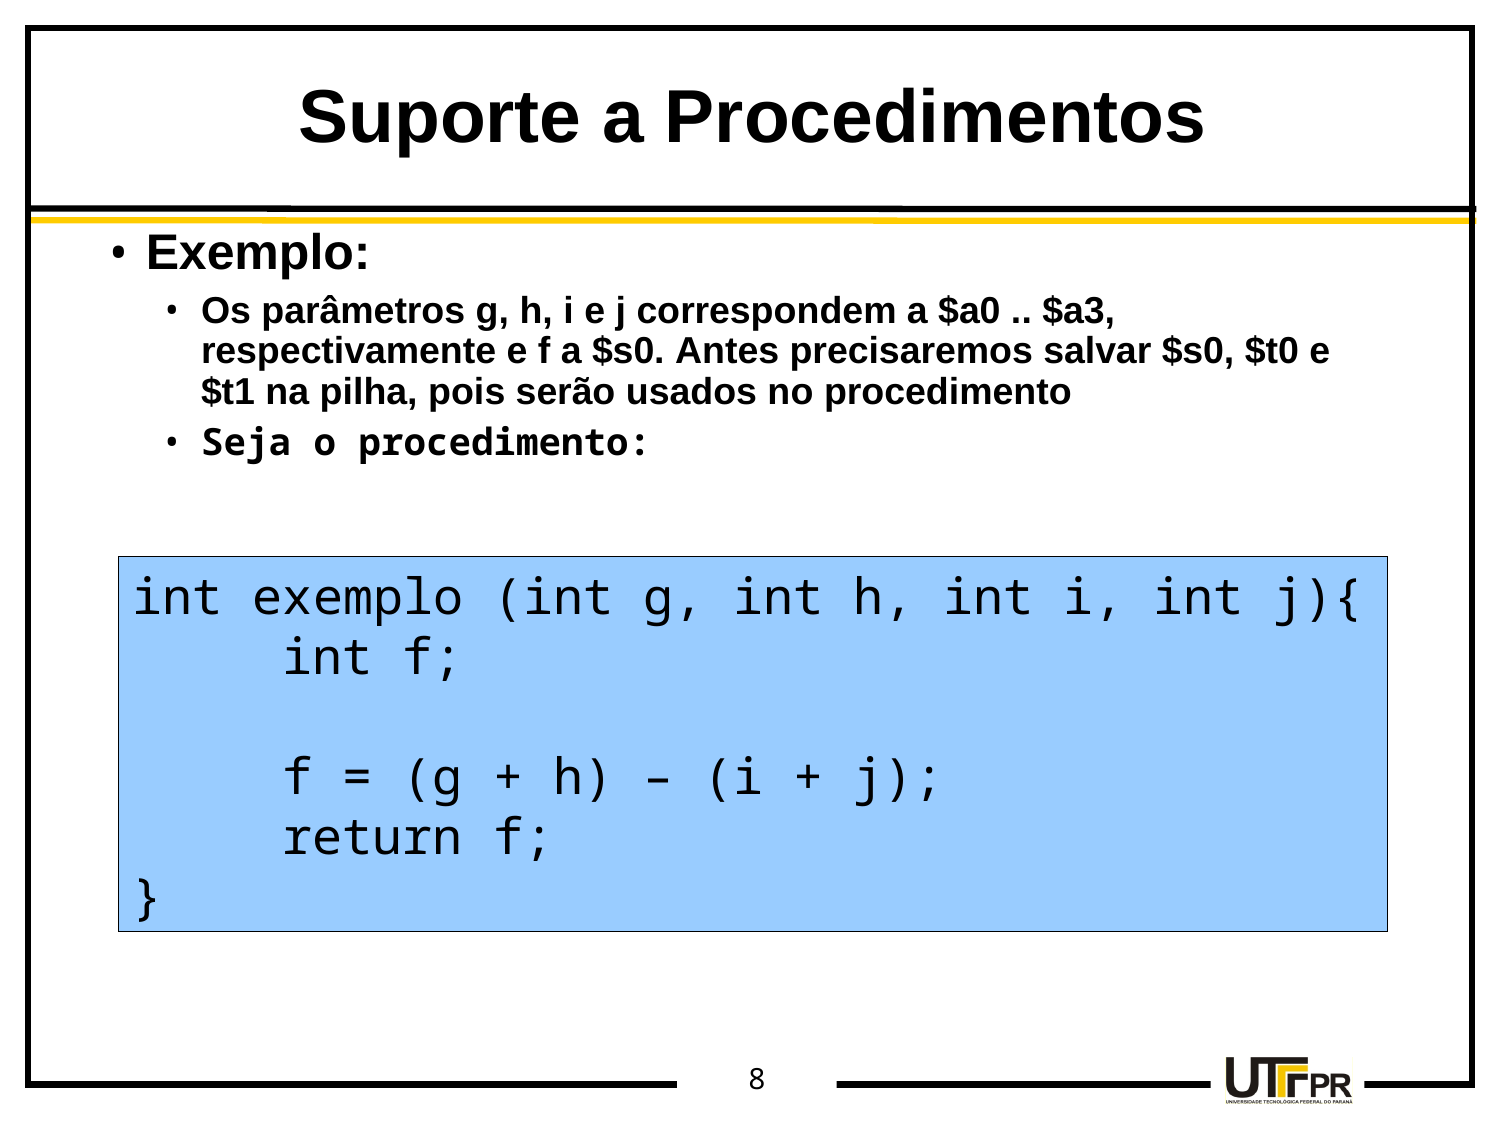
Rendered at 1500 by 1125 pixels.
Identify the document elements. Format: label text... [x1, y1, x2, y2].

text_box int exemplo (int g, int h, int i, int j){ int f; f = (g + h) – (i + j); return f; } [118, 556, 1388, 932]
title Suporte a Procedimentos [29, 29, 1477, 207]
list Exemplo: Os parâmetros g, h, i e j correspondem a $a0 .. $a3, respectivamente e f a $s0. Antes precisaremos salvar $s0, $t0 e $t1 na pilha, pois serão usados no procedimento Seja o procedimento: [94, 219, 1406, 1031]
title [37, 24, 1288, 29]
picture [1225, 1057, 1353, 1104]
